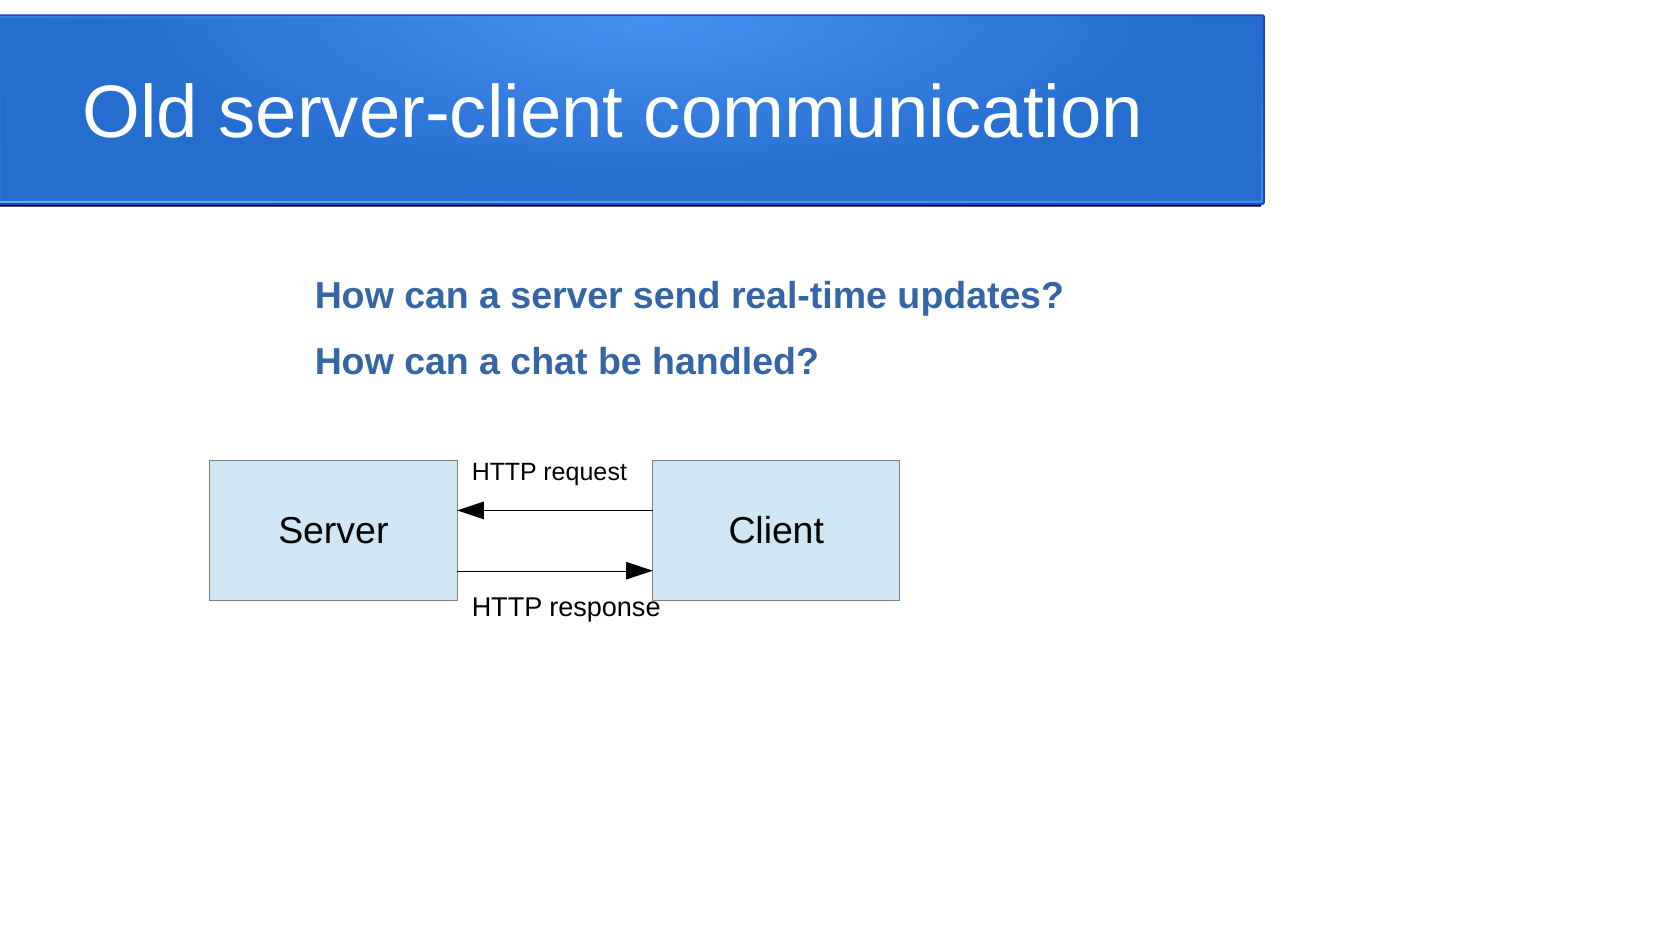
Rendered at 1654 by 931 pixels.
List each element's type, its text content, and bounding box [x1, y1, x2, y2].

text_box How can a server send real-time updates? How can a chat be handled? [300, 267, 1126, 391]
text_box Client [652, 460, 900, 601]
text_box HTTP response [457, 584, 684, 652]
text_box HTTP request [457, 450, 653, 517]
text_box Server [209, 460, 458, 601]
title Old server-client communication [82, 35, 1235, 189]
